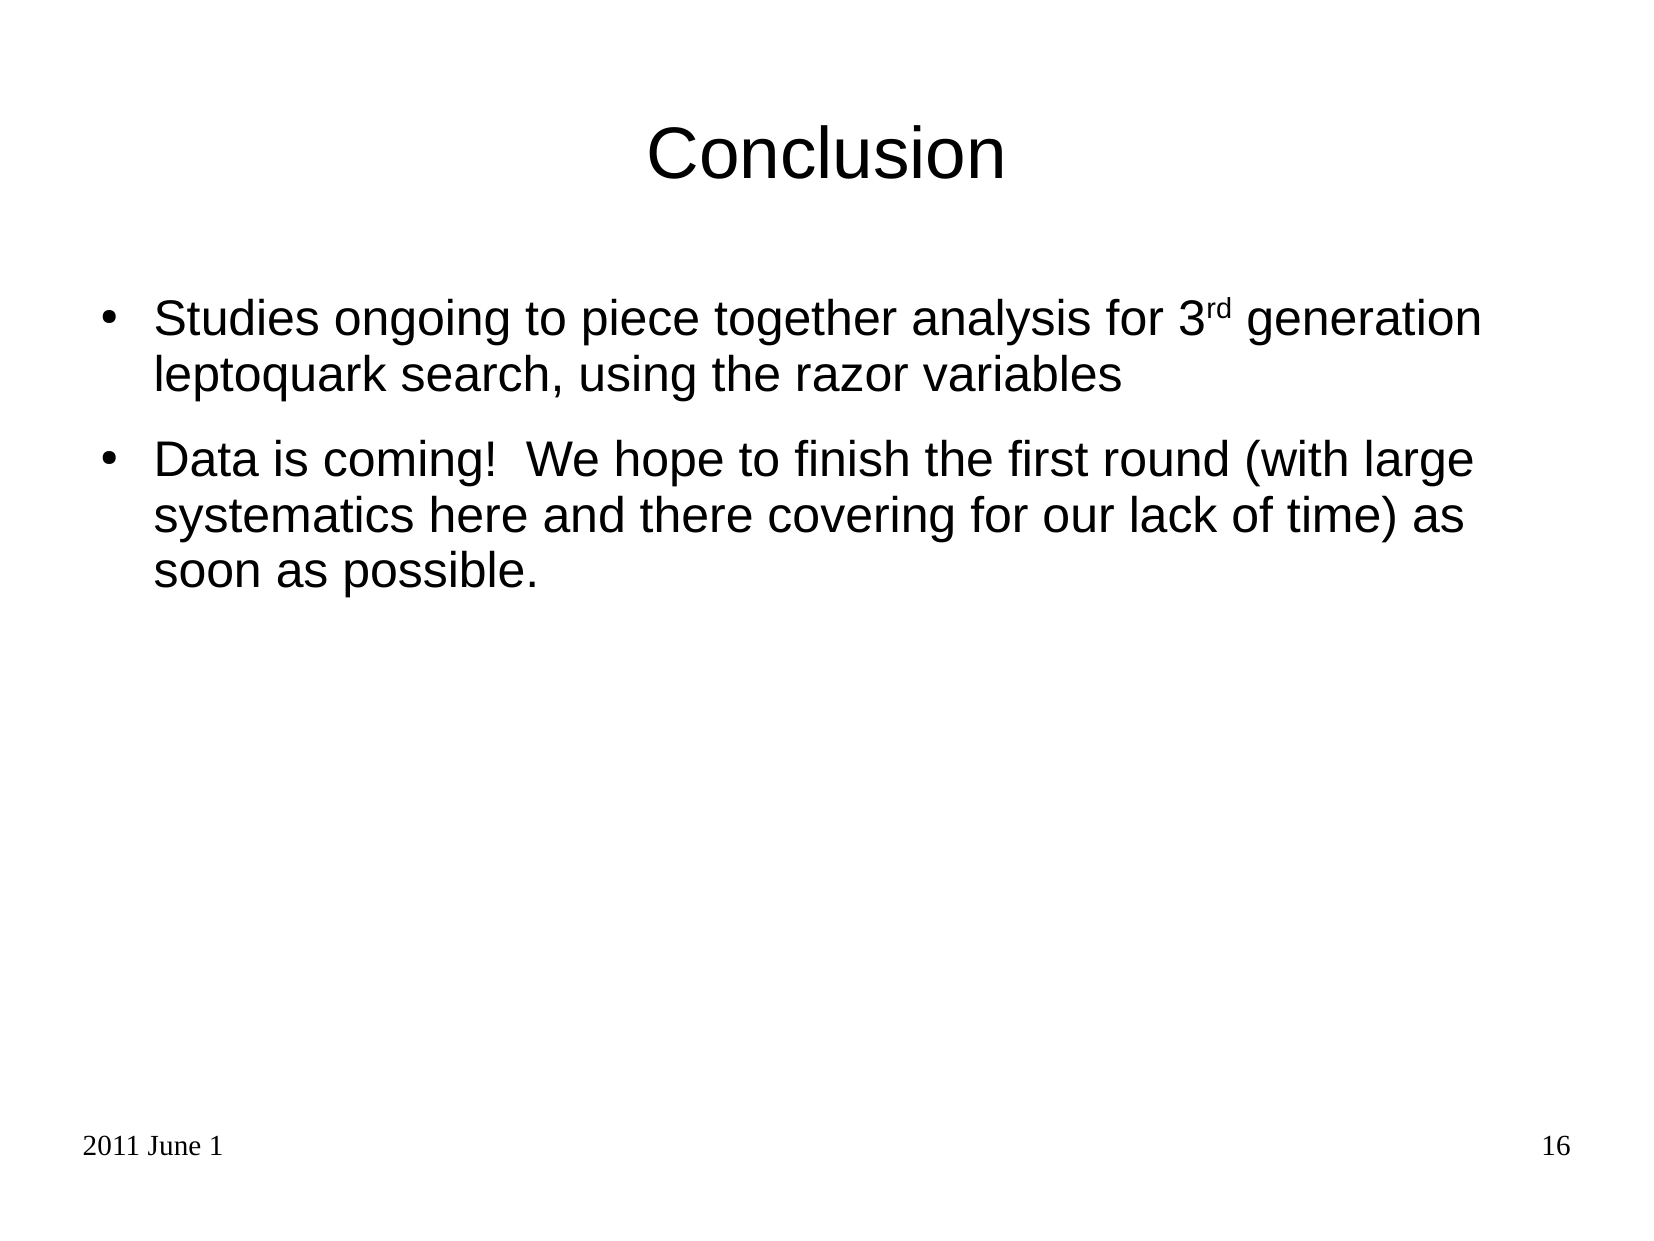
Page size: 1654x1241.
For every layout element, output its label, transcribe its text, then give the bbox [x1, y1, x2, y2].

list Studies ongoing to piece together analysis for 3rd generation leptoquark search, using the razor variables Data is coming! We hope to finish the first round (with large systematics here and there covering for our lack of time) as soon as possible. [82, 290, 1571, 1094]
title Conclusion [82, 56, 1571, 250]
